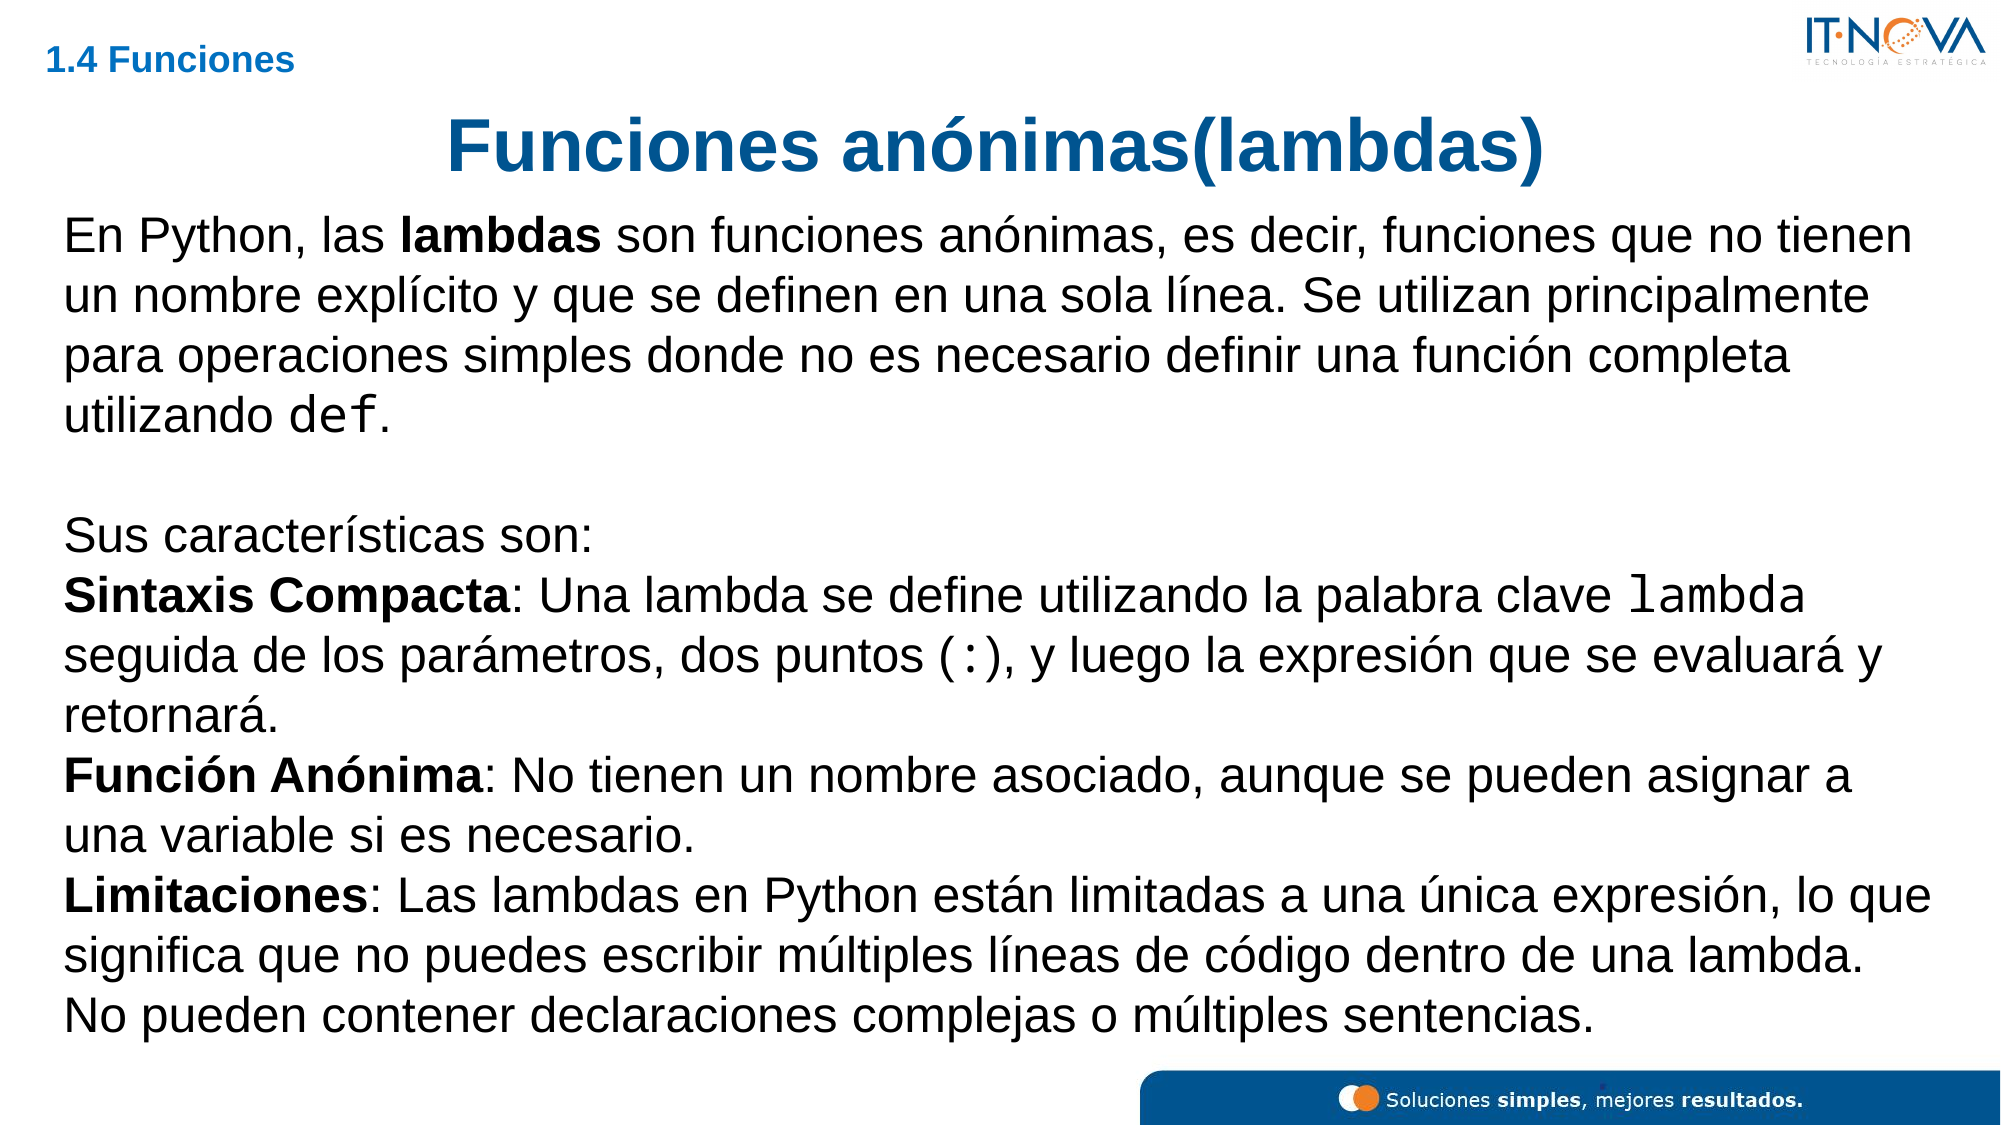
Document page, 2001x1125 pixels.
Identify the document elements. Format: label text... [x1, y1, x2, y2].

text_box En Python, las lambdas son funciones anónimas, es decir, funciones que no tienen un nombre explícito y que se definen en una sola línea. Se utilizan principalmente para operaciones simples donde no es necesario definir una función completa utilizando def. Sus características son: Sintaxis Compacta: Una lambda se define utilizando la palabra clave lambda seguida de los parámetros, dos puntos (:), y luego la expresión que se evaluará y retornará. Función Anónima: No tienen un nombre asociado, aunque se pueden asignar a una variable si es necesario. Limitaciones: Las lambdas en Python están limitadas a una única expresión, lo que significa que no puedes escribir múltiples líneas de código dentro de una lambda. No pueden contener declaraciones complejas o múltiples sentencias. [48, 195, 1954, 1125]
text_box Funciones anónimas(lambdas) [431, 88, 1568, 195]
text_box 1.4 Funciones [30, 27, 548, 89]
